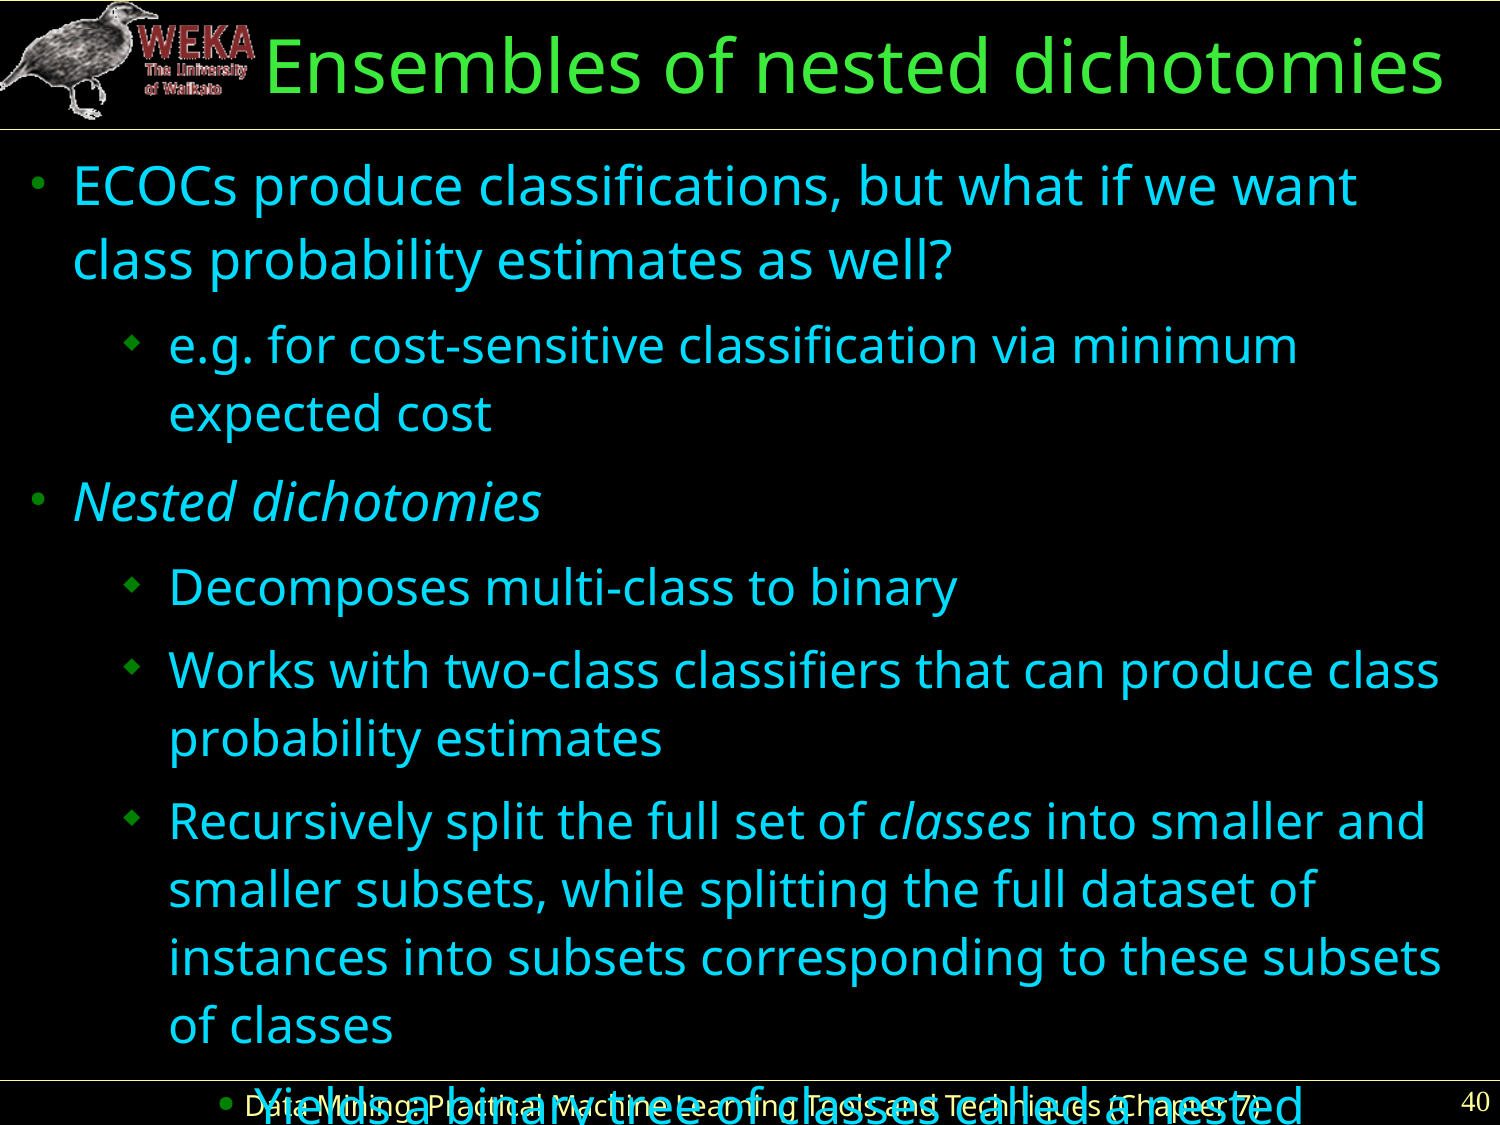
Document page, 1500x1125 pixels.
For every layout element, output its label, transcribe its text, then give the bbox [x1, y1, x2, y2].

title Ensembles of nested dichotomies [263, 0, 1500, 159]
picture [0, 1, 263, 129]
list ECOCs produce classifications, but what if we want class probability estimates as well? e.g. for cost-sensitive classification via minimum expected cost Nested dichotomies Decomposes multi-class to binary Works with two-class classifiers that can produce class probability estimates Recursively split the full set of classes into smaller and smaller subsets, while splitting the full dataset of instances into subsets corresponding to these subsets of classes Yields a binary tree of classes called a nested dichotomy [29, 147, 1477, 1063]
